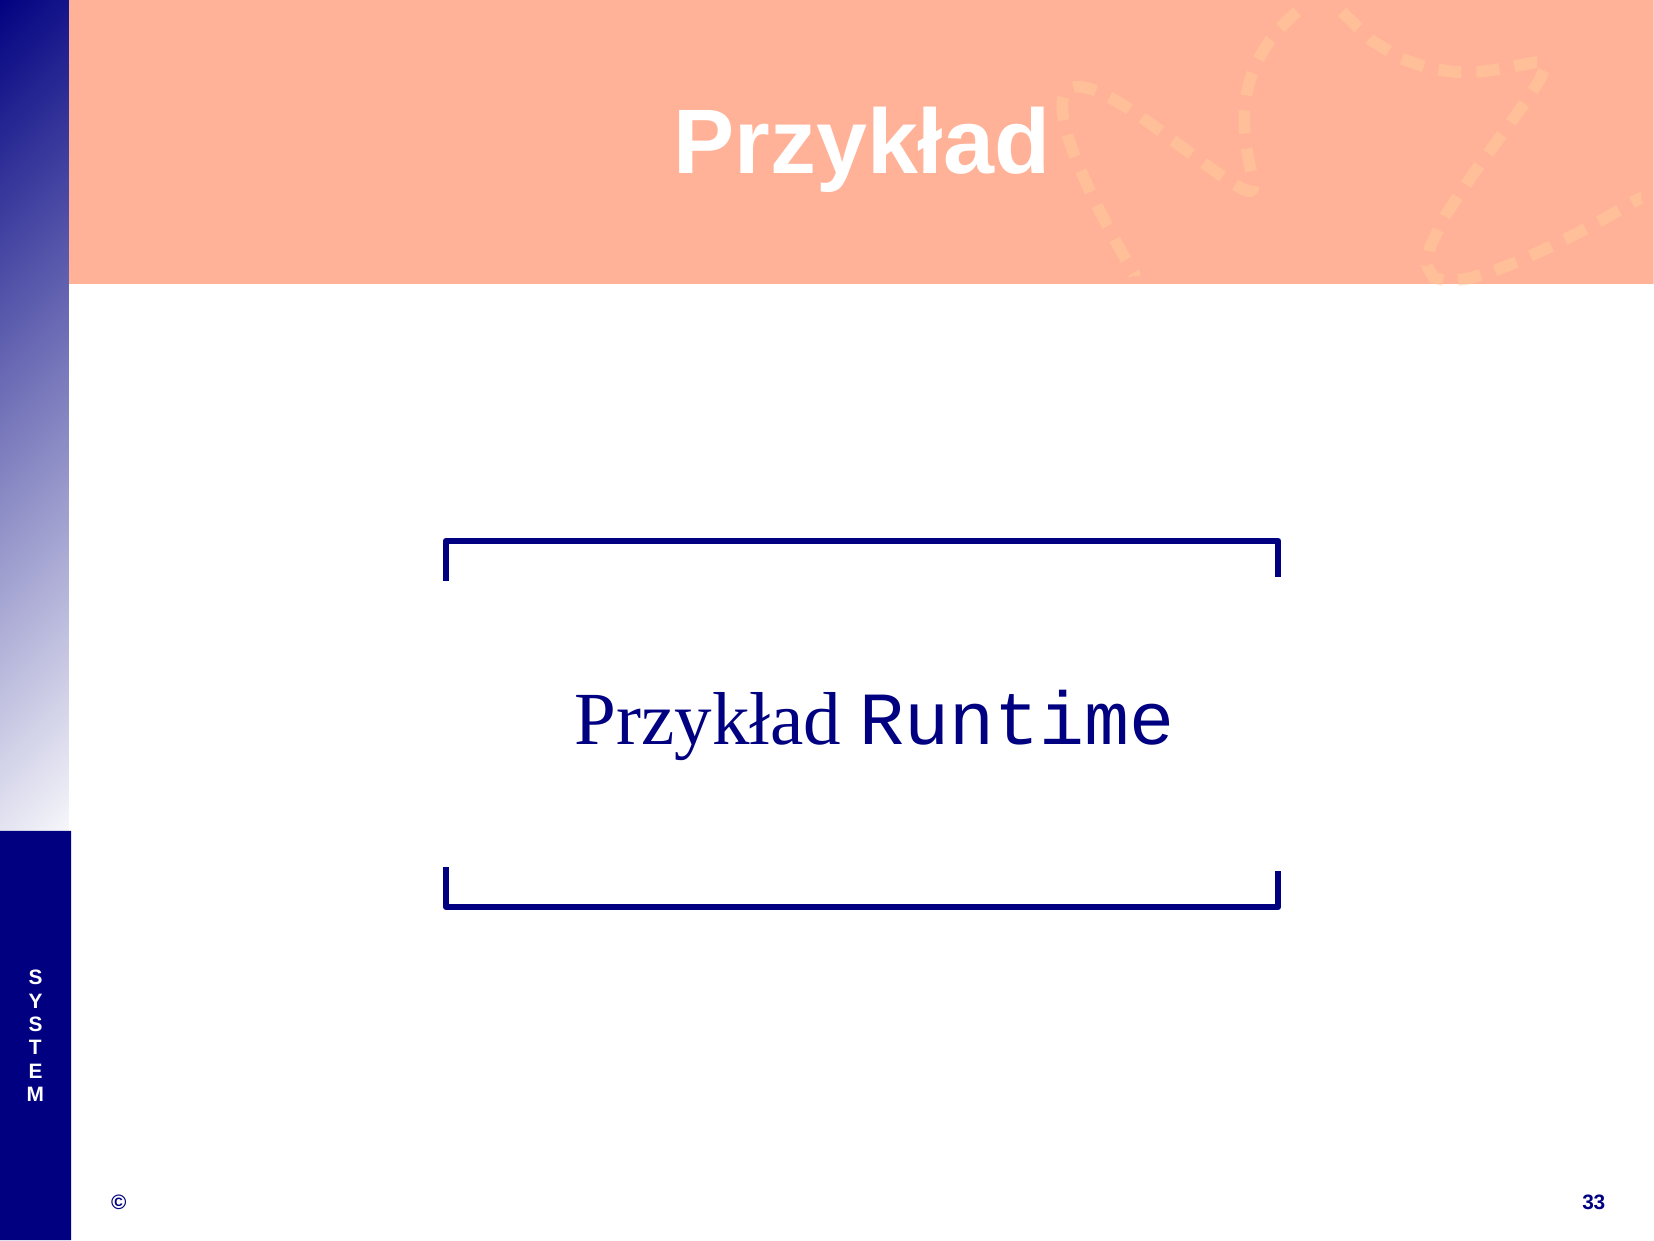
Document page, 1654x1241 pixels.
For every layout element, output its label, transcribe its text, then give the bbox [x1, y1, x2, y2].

title Przykład [70, 37, 1654, 246]
text_box Przykład Runtime [461, 513, 1263, 931]
text_box S Y S T E M [0, 831, 71, 1241]
